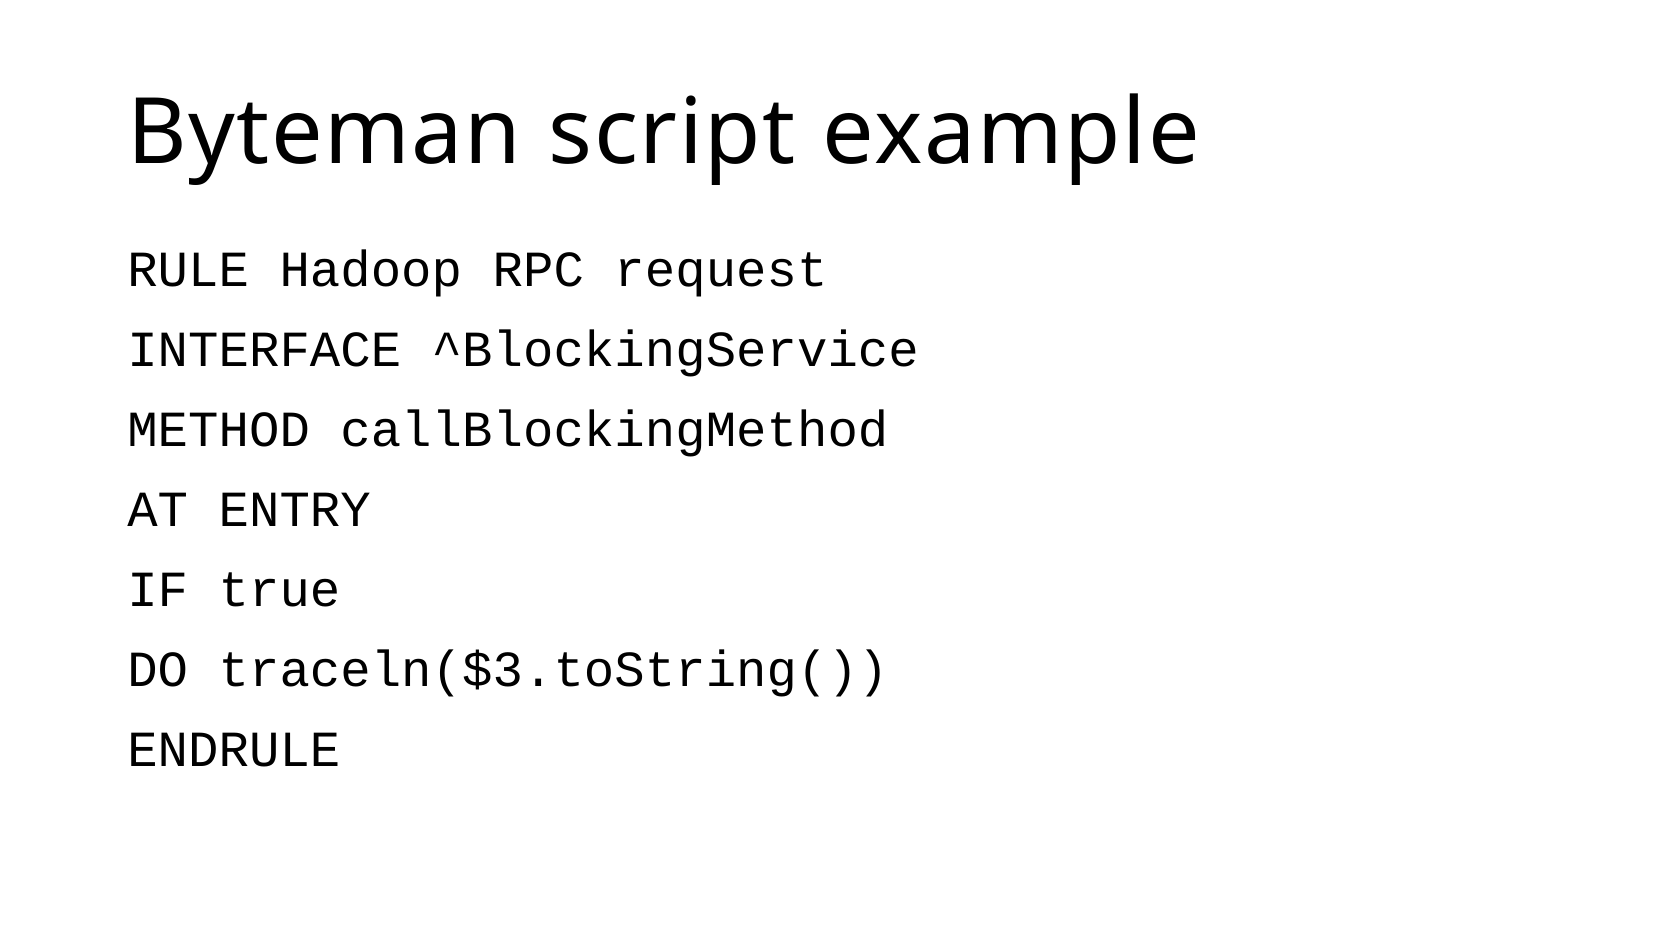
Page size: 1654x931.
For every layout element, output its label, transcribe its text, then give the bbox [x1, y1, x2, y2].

title Byteman script example [127, 69, 1654, 187]
list RULE Hadoop RPC request INTERFACE ^BlockingService METHOD callBlockingMethod AT ENTRY IF true DO traceln($3.toString()) ENDRULE [127, 244, 1527, 784]
